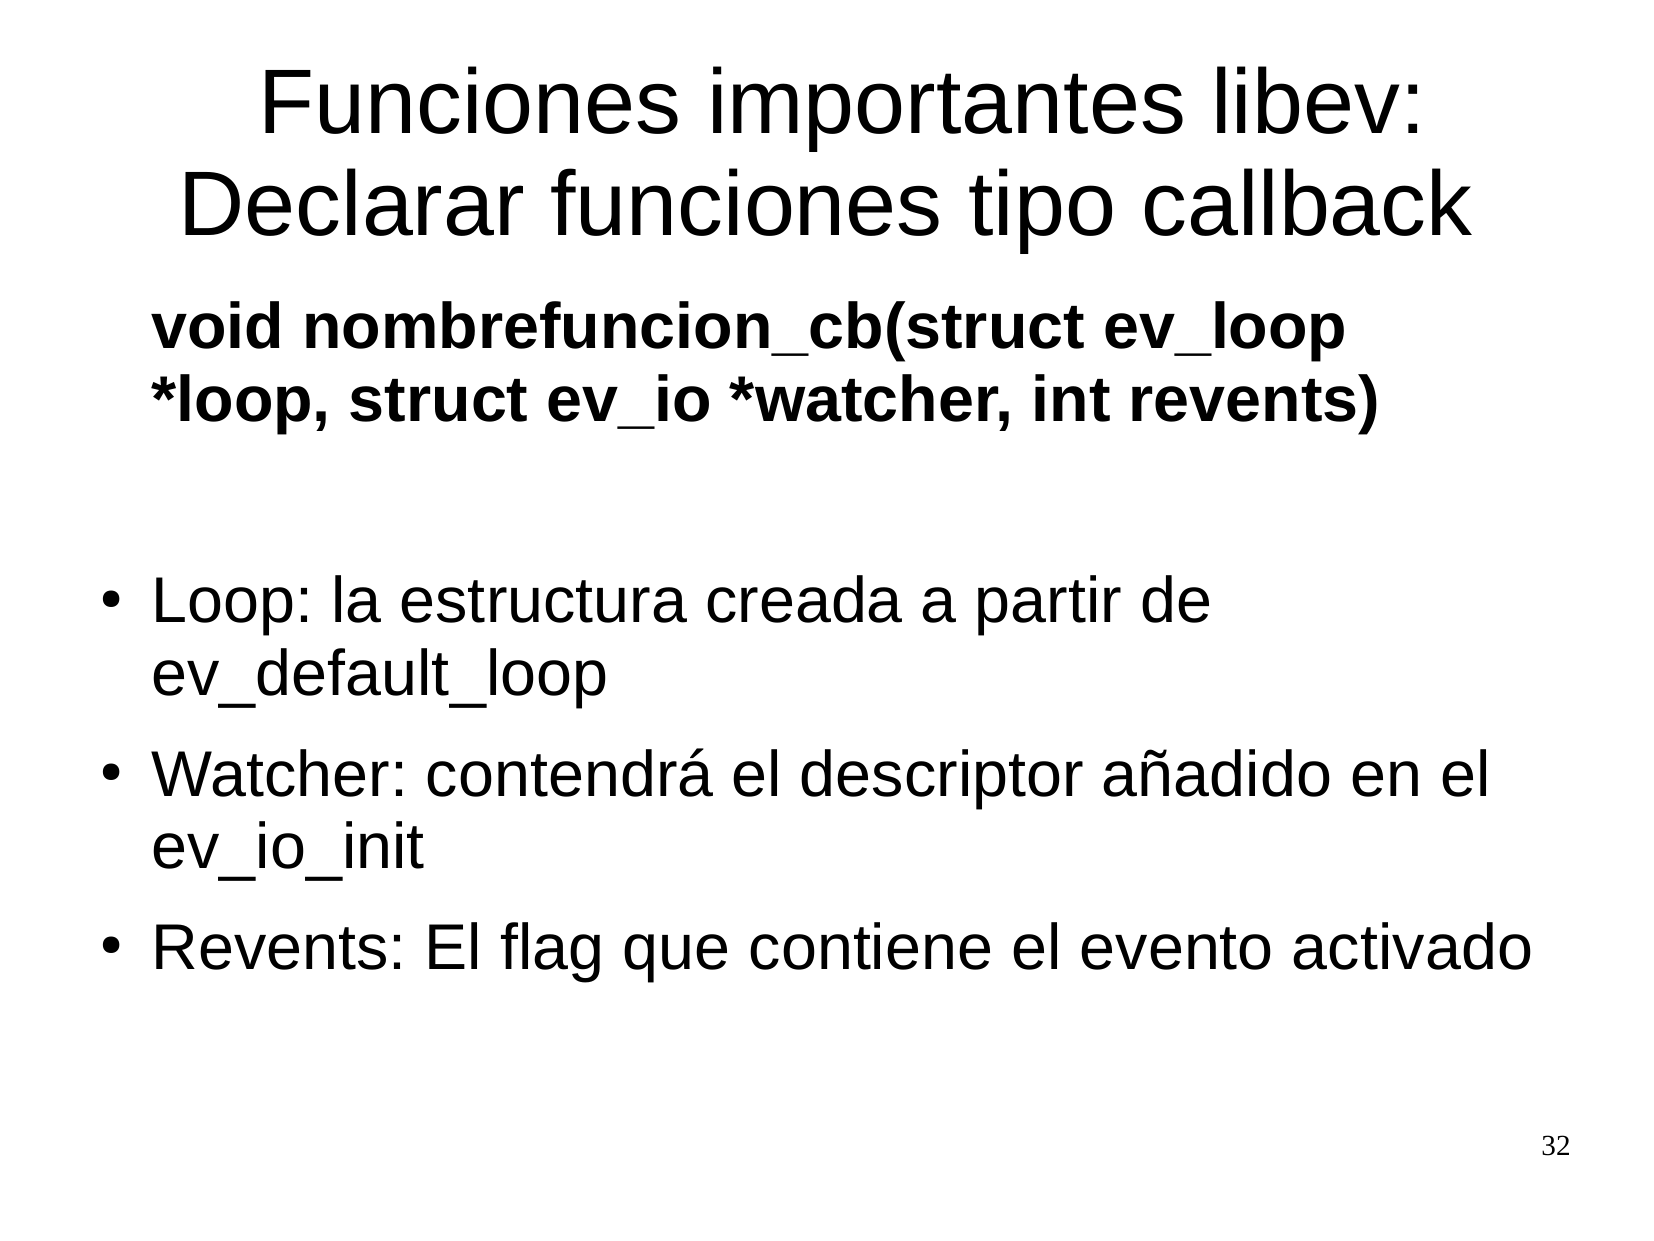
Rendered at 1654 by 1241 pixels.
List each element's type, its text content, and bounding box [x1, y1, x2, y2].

title Funciones importantes libev: Declarar funciones tipo callback [82, 49, 1571, 257]
list void nombrefuncion_cb(struct ev_loop *loop, struct ev_io *watcher, int revents) Loop: la estructura creada a partir de ev_default_loop Watcher: contendrá el descriptor añadido en el ev_io_init Revents: El flag que contiene el evento activado [82, 290, 1538, 1010]
